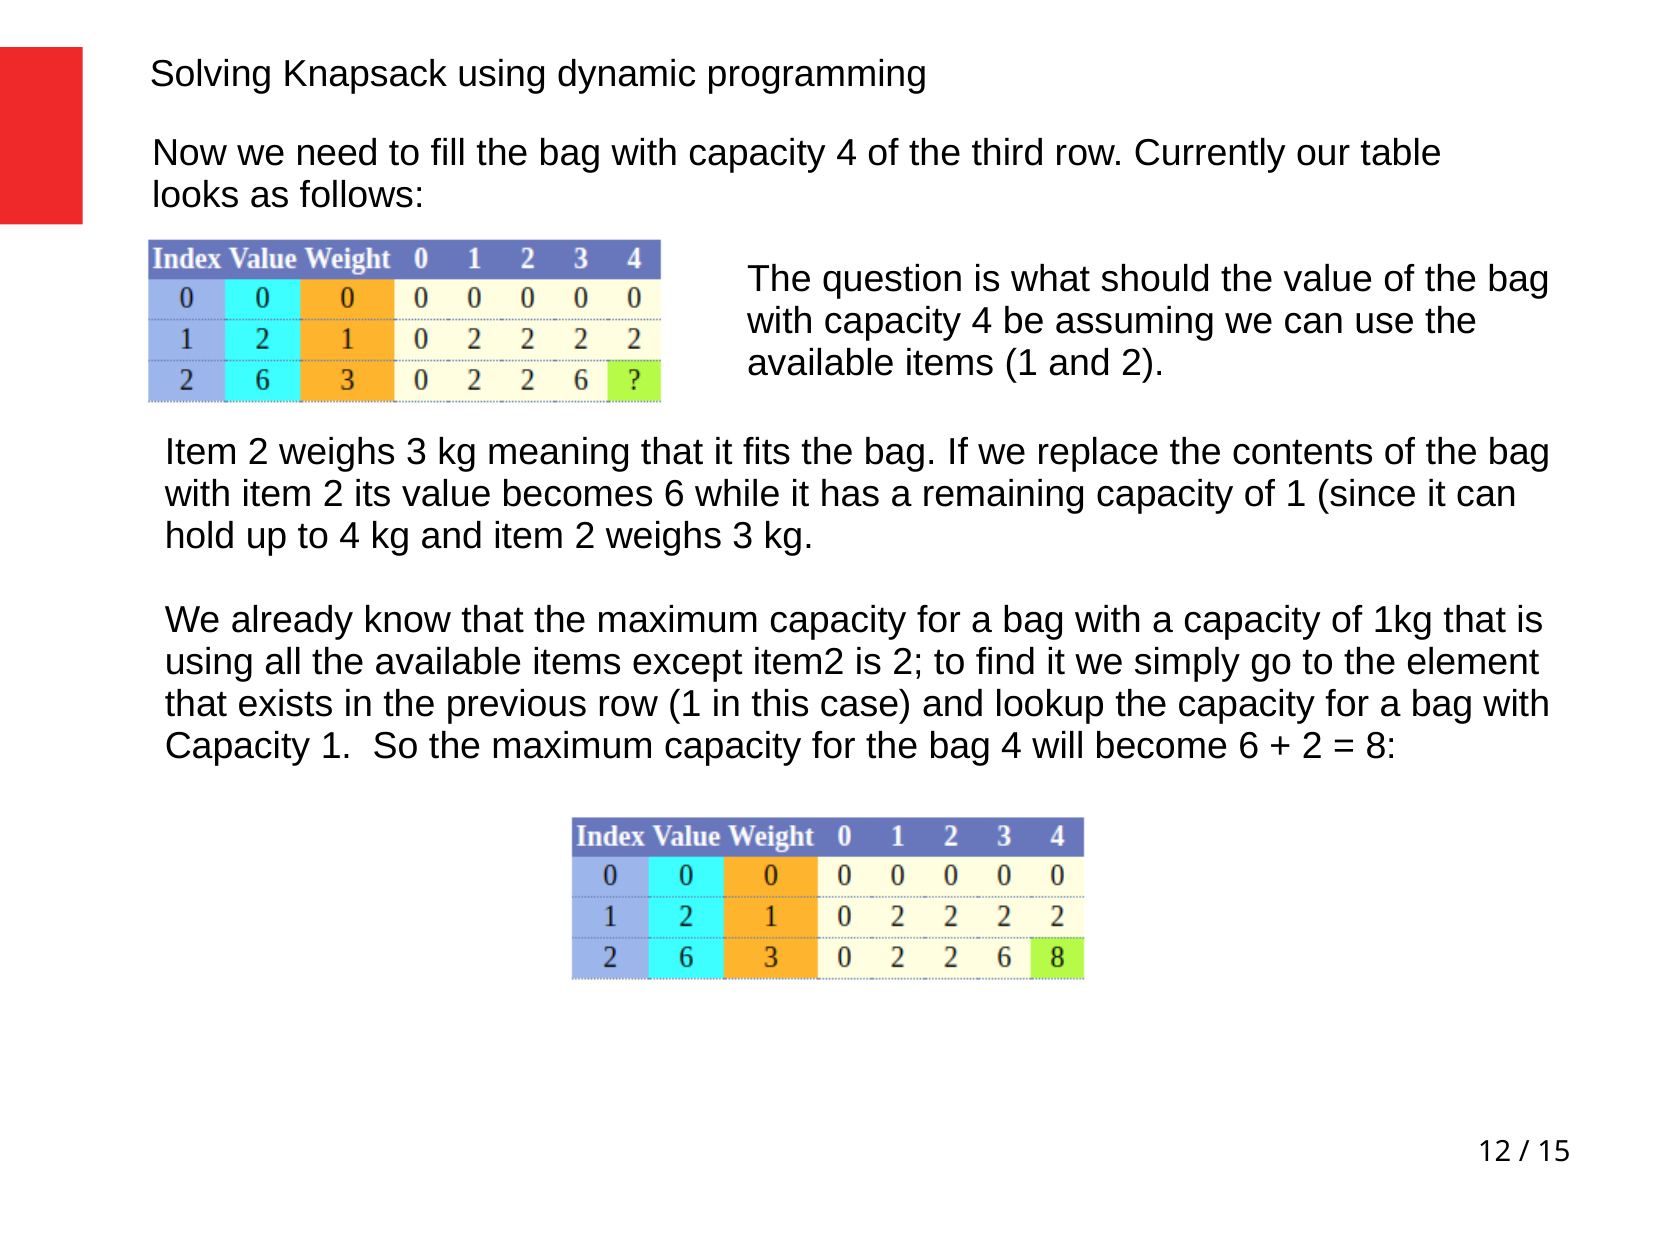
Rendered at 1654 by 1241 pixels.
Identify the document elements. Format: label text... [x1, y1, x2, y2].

picture [136, 229, 669, 409]
text_box Now we need to fill the bag with capacity 4 of the third row. Currently our table looks as follows: [137, 124, 1516, 307]
text_box Item 2 weighs 3 kg meaning that it fits the bag. If we replace the contents of the bag with item 2 its value becomes 6 while it has a remaining capacity of 1 (since it can hold up to 4 kg and item 2 weighs 3 kg. We already know that the maximum capacity for a bag with a capacity of 1kg that is using all the available items except item2 is 2; to find it we simply go to the element that exists in the previous row (1 in this case) and lookup the capacity for a bag with Capacity 1. So the maximum capacity for the bag 4 will become 6 + 2 = 8: [150, 422, 1570, 774]
text_box Solving Knapsack using dynamic programming [135, 45, 961, 102]
text_box The question is what should the value of the bag with capacity 4 be assuming we can use the available items (1 and 2). [732, 250, 1565, 392]
picture [566, 813, 1089, 994]
